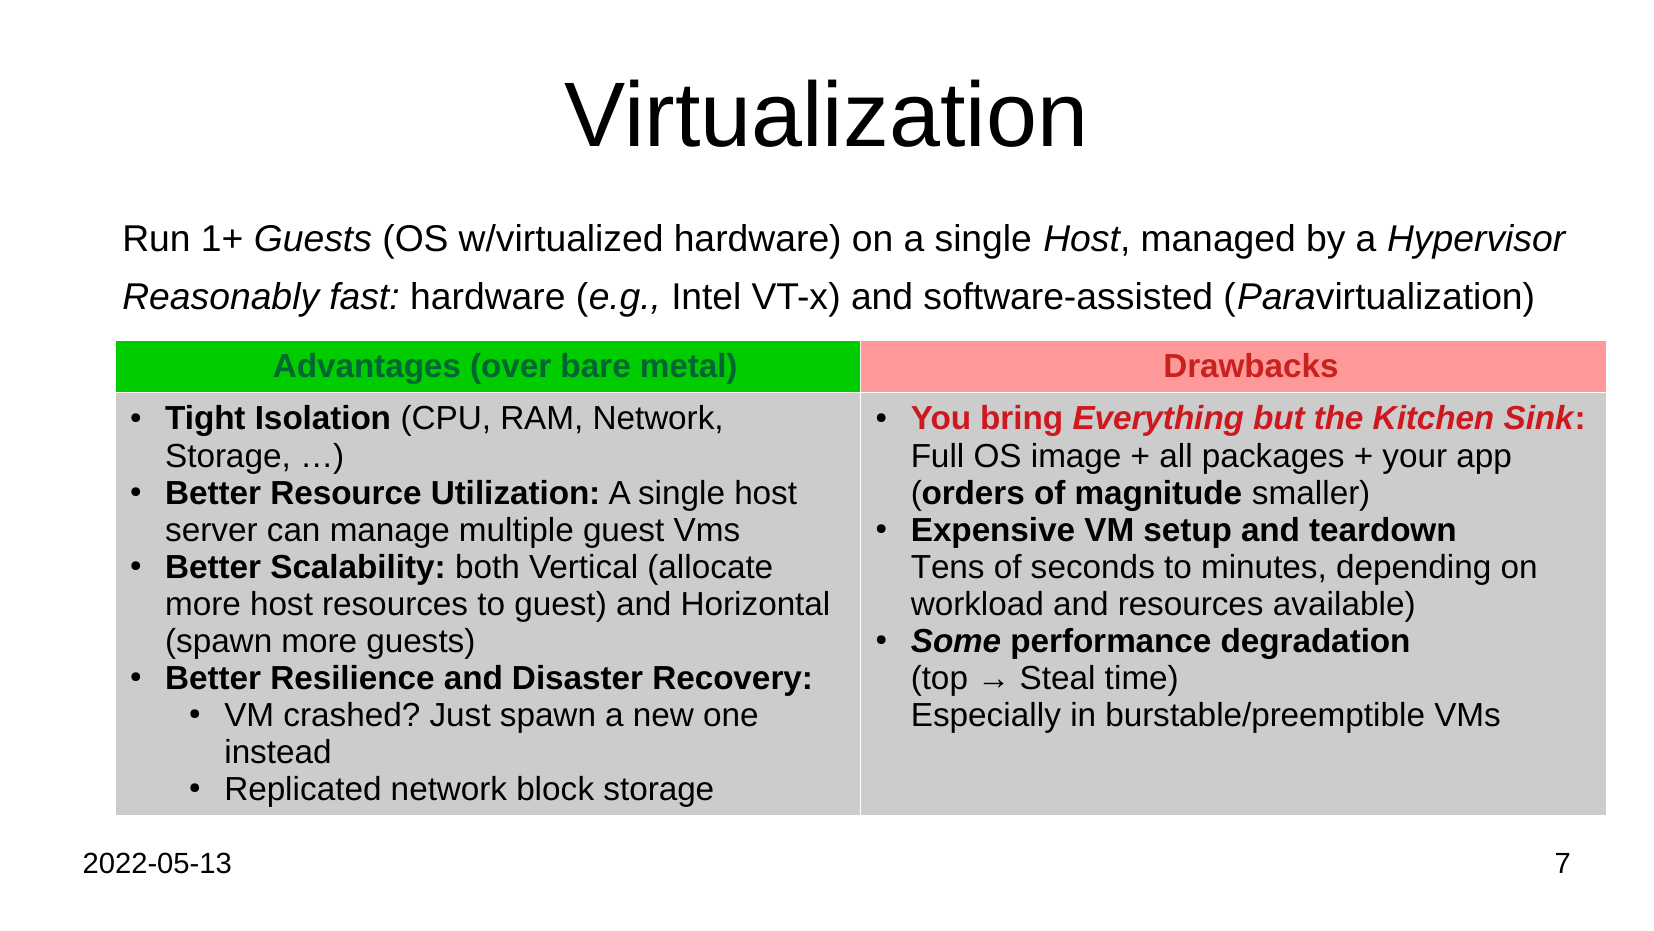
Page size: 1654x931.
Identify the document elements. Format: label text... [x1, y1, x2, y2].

table_header Advantages (over bare metal) [116, 341, 860, 392]
table_header Drawbacks [861, 341, 1606, 392]
table_cell Tight Isolation (CPU, RAM, Network, Storage, …) Better Resource Utilization: A single host server can manage multiple guest Vms Better Scalability: both Vertical (allocate more host resources to guest) and Horizontal (spawn more guests) Better Resilience and Disaster Recovery: VM crashed? Just spawn a new one instead Replicated network block storage [116, 393, 860, 815]
table_cell You bring Everything but the Kitchen Sink: Full OS image + all packages + your app (orders of magnitude smaller) Expensive VM setup and teardown Tens of seconds to minutes, depending on workload and resources available) Some performance degradation (top → Steal time) Especially in burstable/preemptible VMs [861, 393, 1606, 815]
title Virtualization [82, 37, 1571, 193]
list Run 1+ Guests (OS w/virtualized hardware) on a single Host, managed by a Hypervisor Reasonably fast: hardware (e.g., Intel VT-x) and software-assisted (Paravirtualization) [82, 217, 1571, 390]
